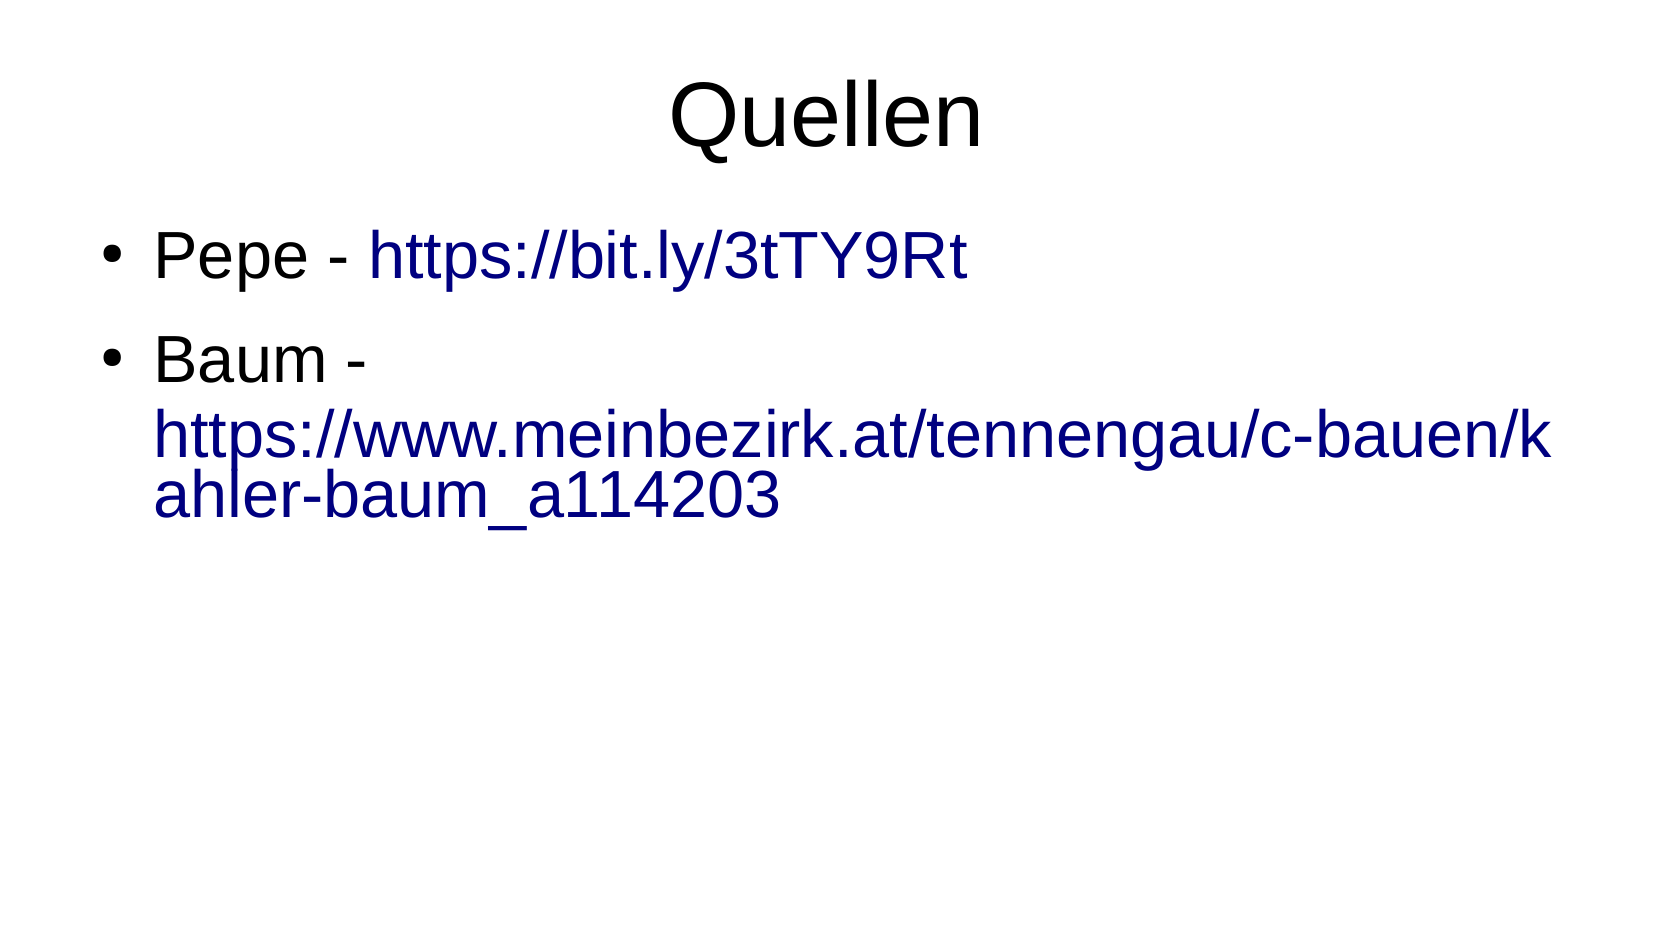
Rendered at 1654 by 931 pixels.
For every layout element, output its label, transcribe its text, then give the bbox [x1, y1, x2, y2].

list Pepe - https://bit.ly/3tTY9Rt Baum - https://www.meinbezirk.at/tennengau/c-bauen/kahler-baum_a114203 [82, 217, 1571, 758]
title Quellen [82, 37, 1571, 193]
